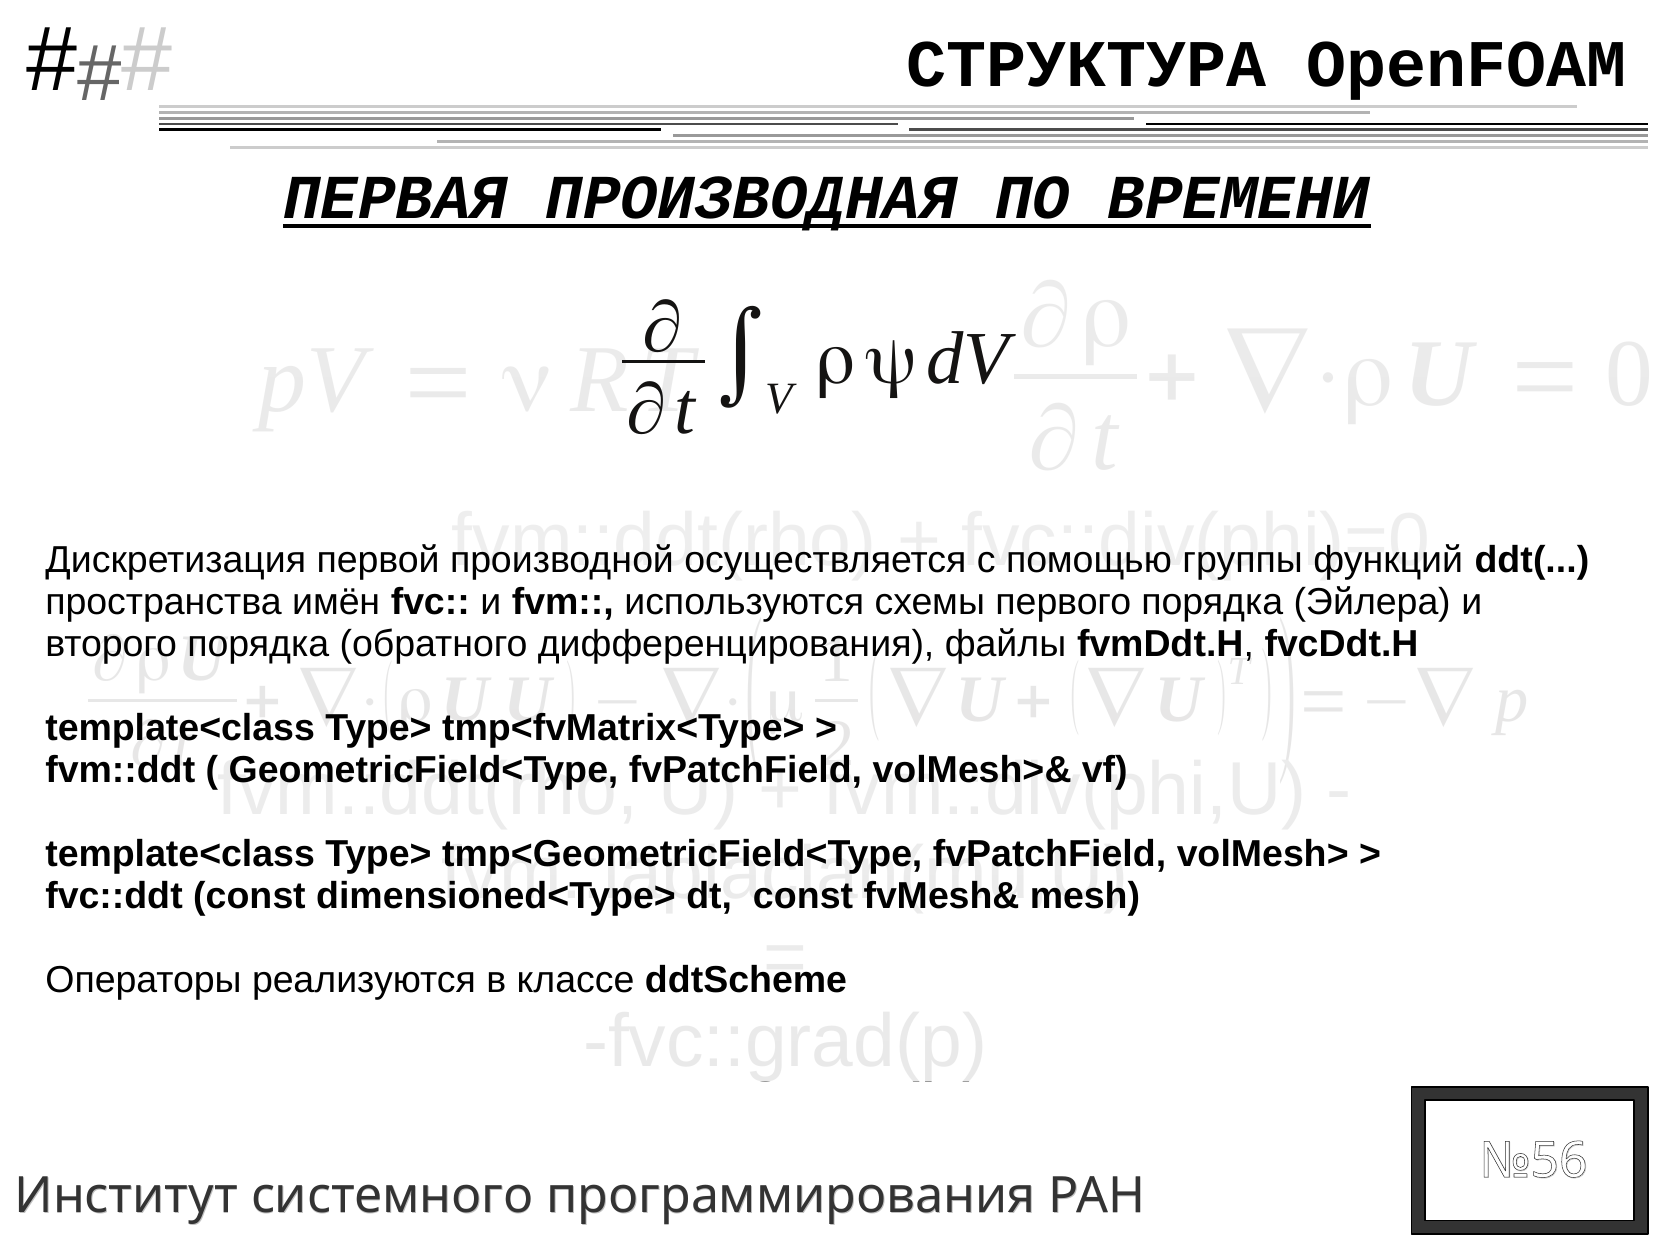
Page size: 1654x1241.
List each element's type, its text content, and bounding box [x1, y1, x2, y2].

chart [611, 295, 1016, 450]
text_box Дискретизация первой производной осуществляется с помощью группы функций ddt(...) пространства имён fvc:: и fvm::, используются схемы первого порядка (Эйлера) и второго порядка (обратного дифференцирования), файлы fvmDdt.H, fvcDdt.H template<class Type> tmp<fvMatrix<Type> > fvm::ddt ( GeometricField<Type, fvPatchField, volMesh>& vf) template<class Type> tmp<GeometricField<Type, fvPatchField, volMesh> > fvc::ddt (const dimensioned<Type> dt, const fvMesh& mesh) Операторы реализуются в классе ddtScheme [30, 530, 1634, 1008]
title ПЕРВАЯ ПРОИЗВОДНАЯ ПО ВРЕМЕНИ [0, 147, 1654, 257]
